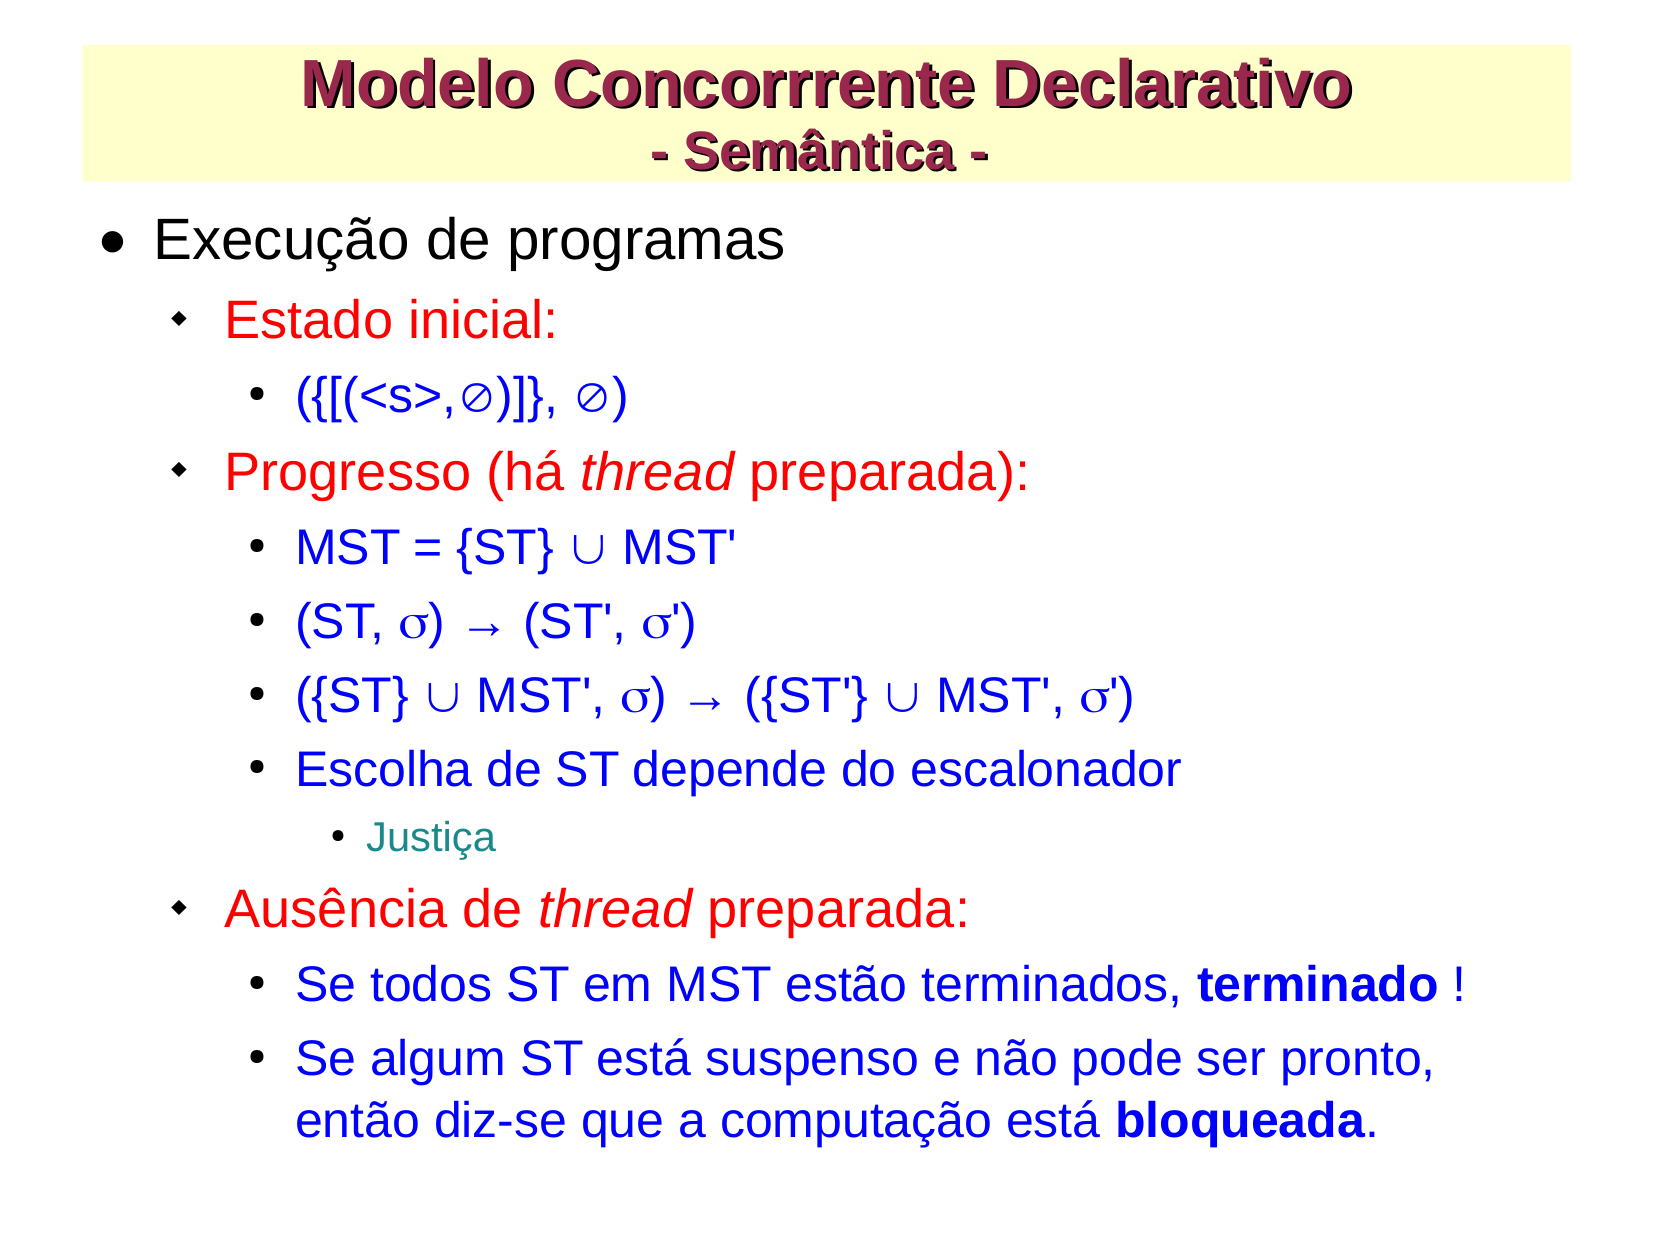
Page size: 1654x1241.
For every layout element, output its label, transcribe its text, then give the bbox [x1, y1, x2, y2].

title Modelo Concorrrente Declarativo - Semântica - [82, 44, 1571, 182]
list Execução de programas Estado inicial: ({[(<s>,)]}, ) Progresso (há thread preparada): MST = {ST}  MST' (ST, ) → (ST', ') ({ST}  MST', ) → ({ST'}  MST', ') Escolha de ST depende do escalonador Justiça Ausência de thread preparada: Se todos ST em MST estão terminados, terminado ! Se algum ST está suspenso e não pode ser pronto, então diz-se que a computação está bloqueada. [82, 206, 1571, 1189]
